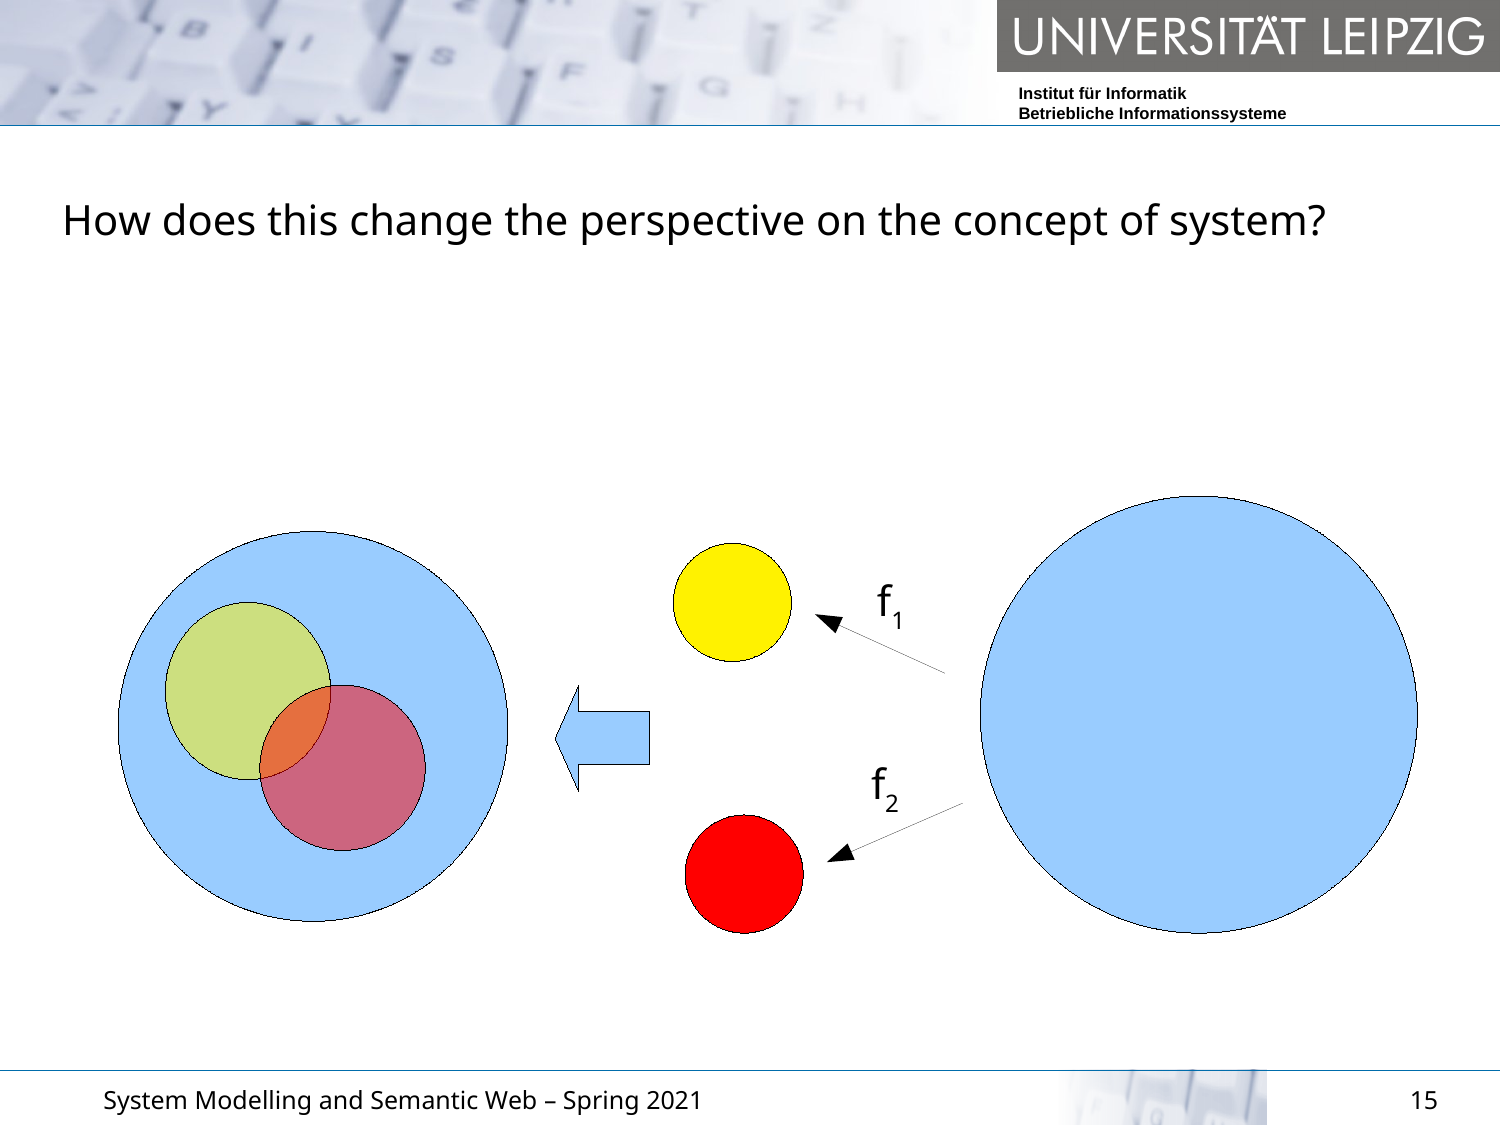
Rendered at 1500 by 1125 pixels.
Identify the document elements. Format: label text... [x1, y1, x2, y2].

text_box [118, 531, 508, 922]
text_box f1 [862, 637, 873, 642]
picture [1057, 1071, 1267, 1125]
text_box [555, 685, 650, 792]
text_box [980, 496, 1418, 934]
list How does this change the perspective on the concept of system? [47, 183, 1465, 461]
picture [0, 0, 1500, 125]
text_box f2 [856, 750, 963, 826]
text_box [685, 814, 804, 934]
text_box f1 [862, 566, 969, 642]
text_box [673, 543, 792, 662]
